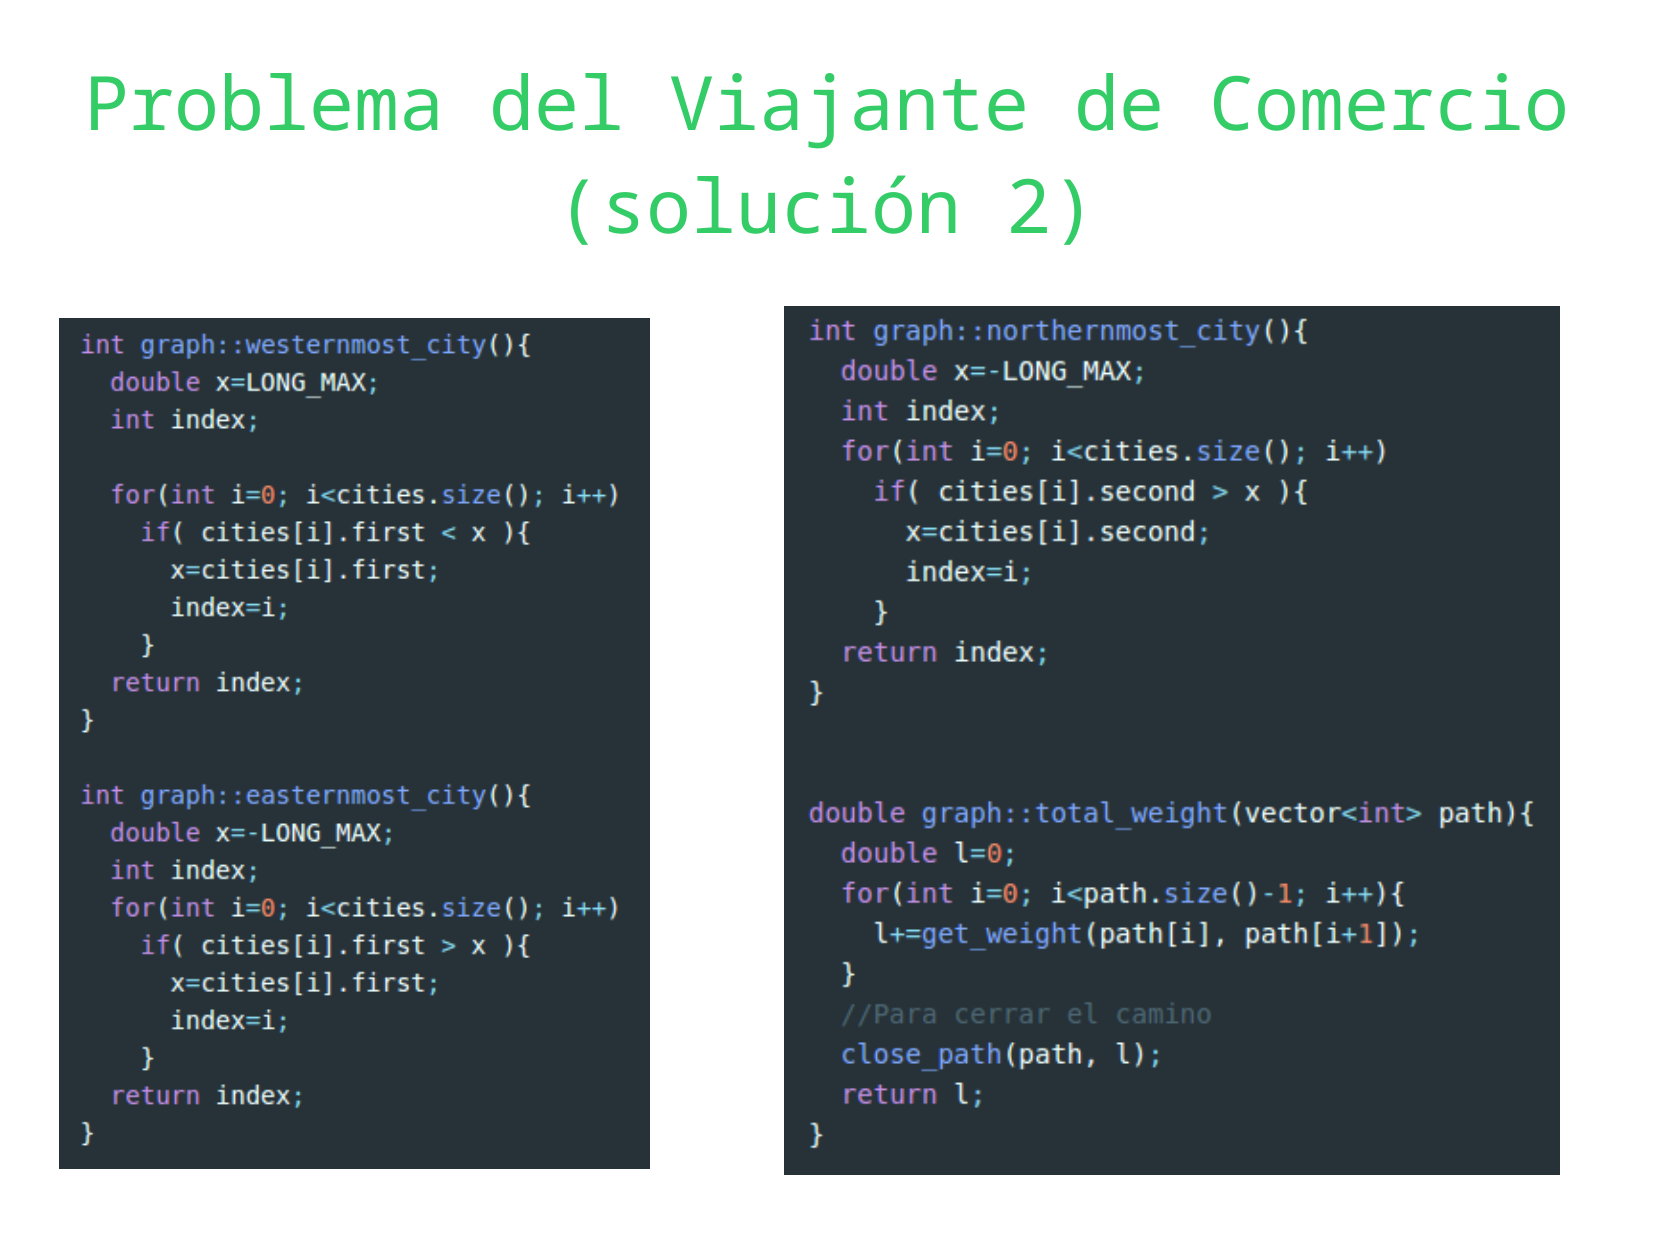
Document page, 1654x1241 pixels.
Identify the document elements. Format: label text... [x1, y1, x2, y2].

title Problema del Viajante de Comercio (solución 2) [82, 49, 1571, 257]
picture [59, 318, 650, 1169]
picture [784, 306, 1560, 1175]
